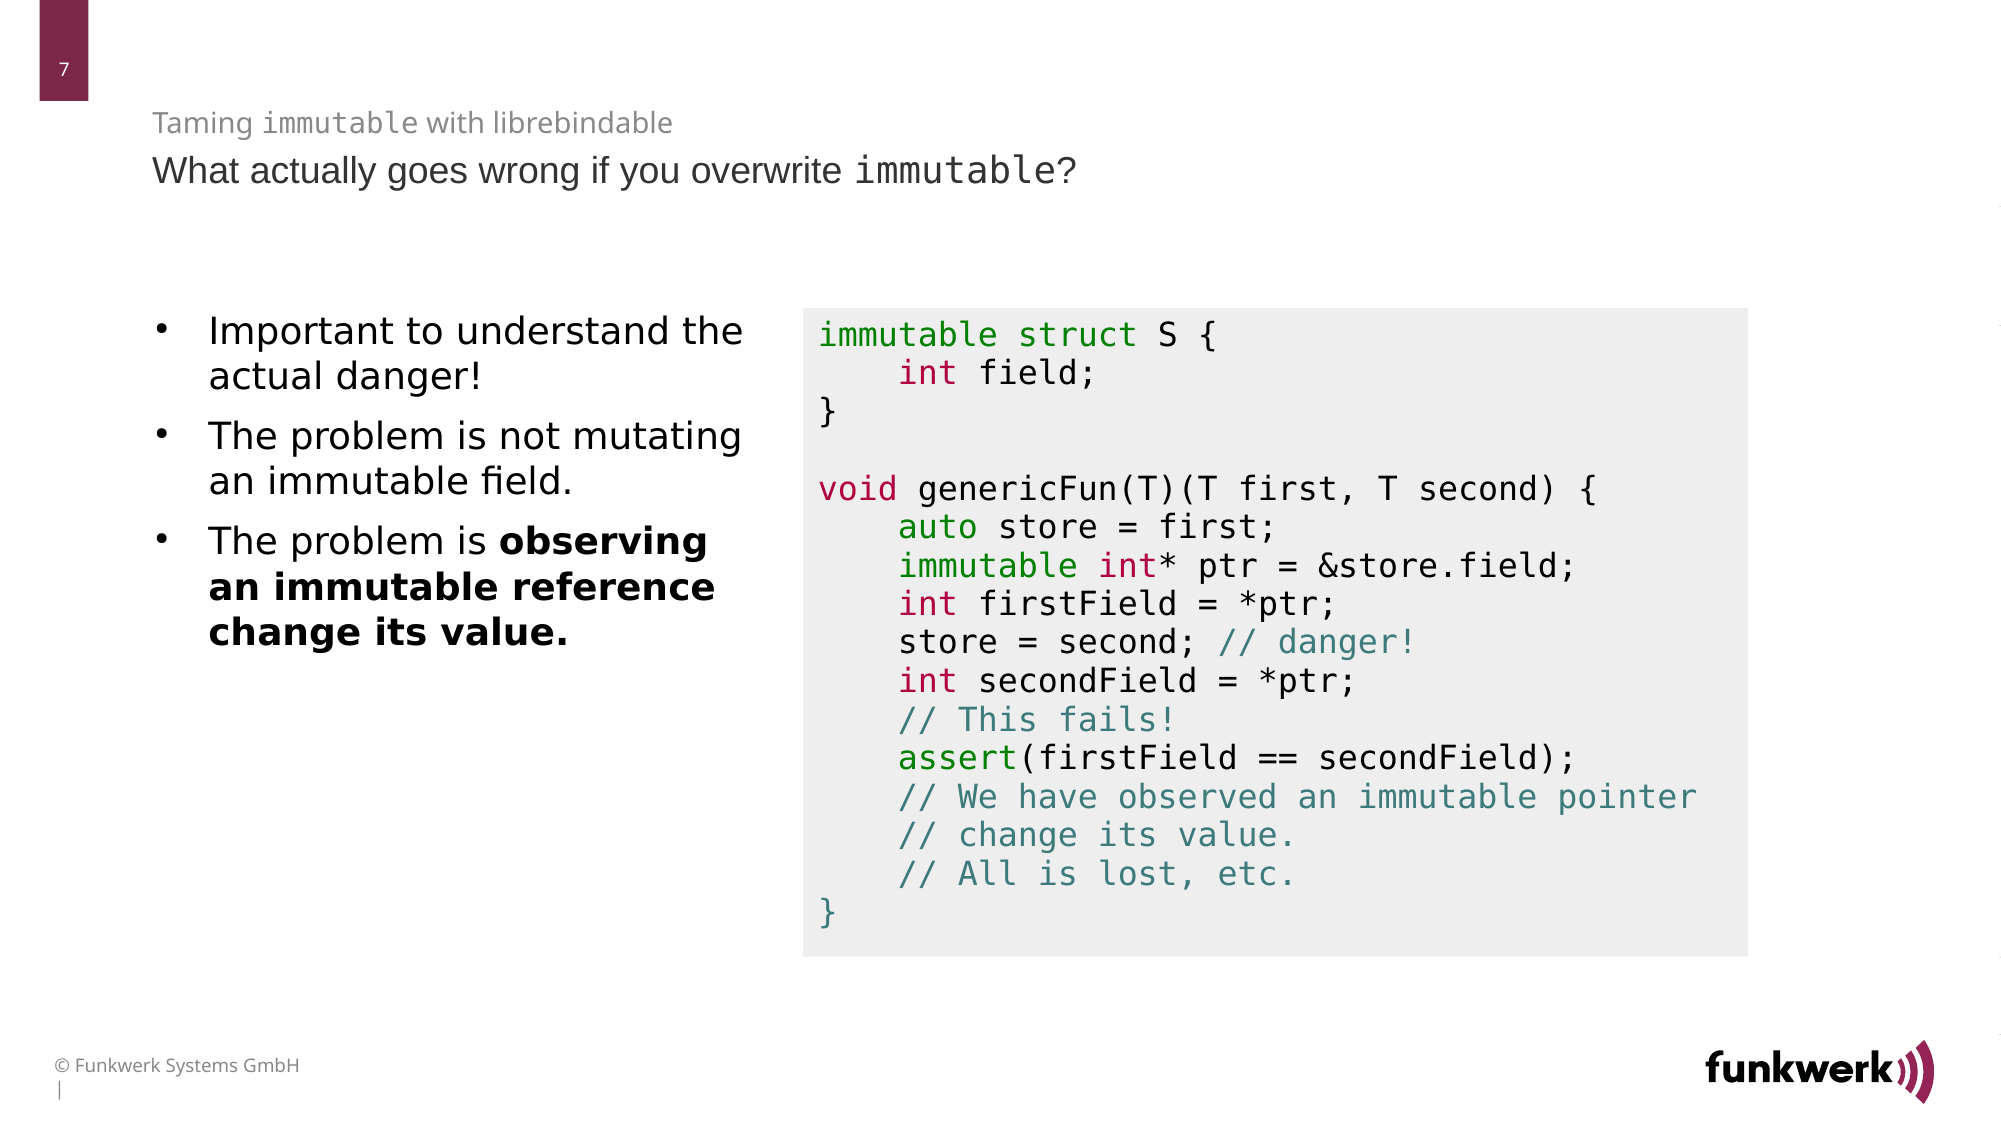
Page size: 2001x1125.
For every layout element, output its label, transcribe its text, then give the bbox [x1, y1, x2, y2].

text_box immutable struct S { int field; } void genericFun(T)(T first, T second) { auto store = first; immutable int* ptr = &store.field; int firstField = *ptr; store = second; // danger! int secondField = *ptr; // This fails! assert(firstField == secondField); // We have observed an immutable pointer // change its value. // All is lost, etc. } [803, 307, 1749, 957]
list Taming immutable with librebindable [137, 100, 1850, 153]
text_box What actually goes wrong if you overwrite immutable? [137, 141, 1092, 201]
list Important to understand the actual danger! The problem is not mutating an immutable field. The problem is observing an immutable reference change its value. [137, 307, 768, 945]
